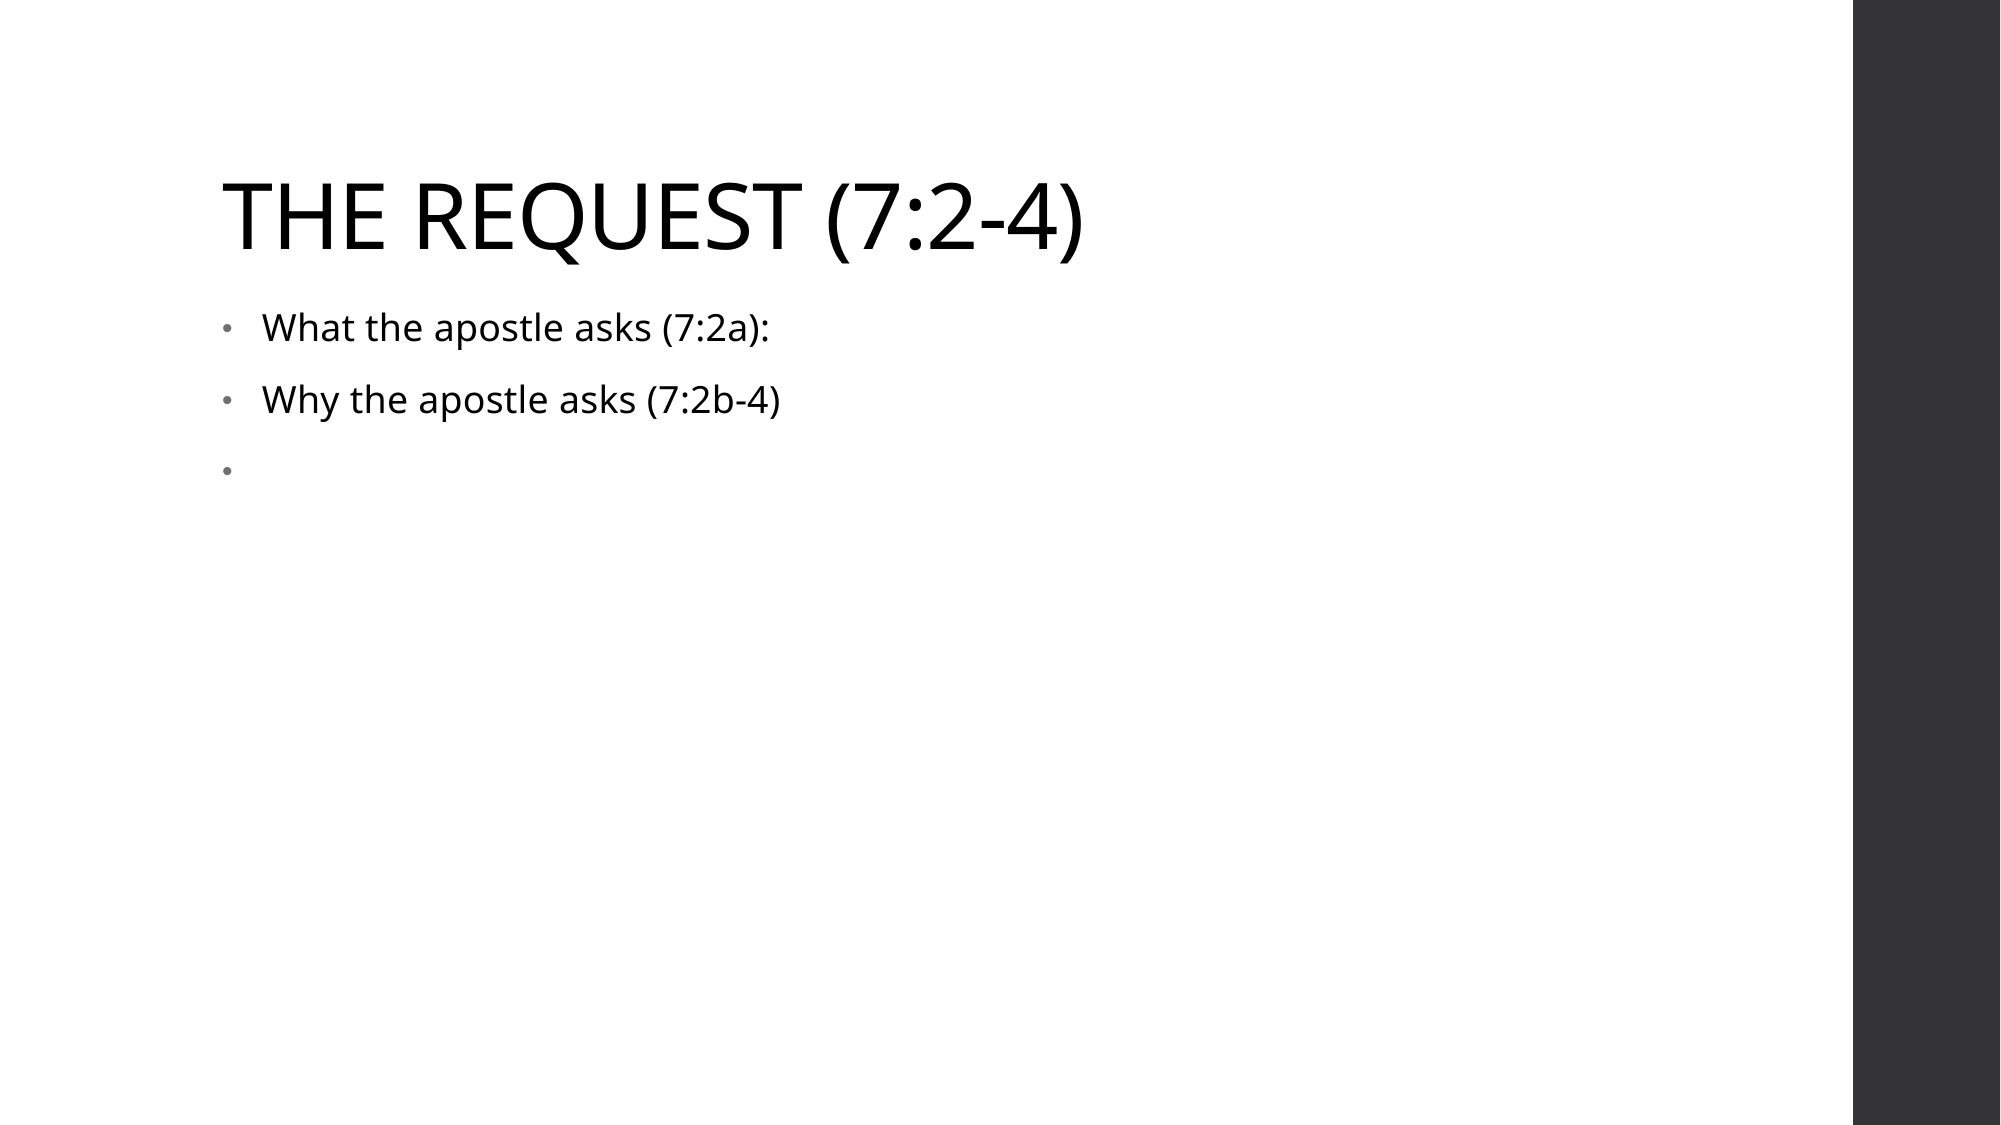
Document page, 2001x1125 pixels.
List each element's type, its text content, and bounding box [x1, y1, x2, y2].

title THE REQUEST (7:2-4) [206, 60, 1797, 278]
list What the apostle asks (7:2a): Why the apostle asks (7:2b-4) [206, 299, 1617, 1014]
